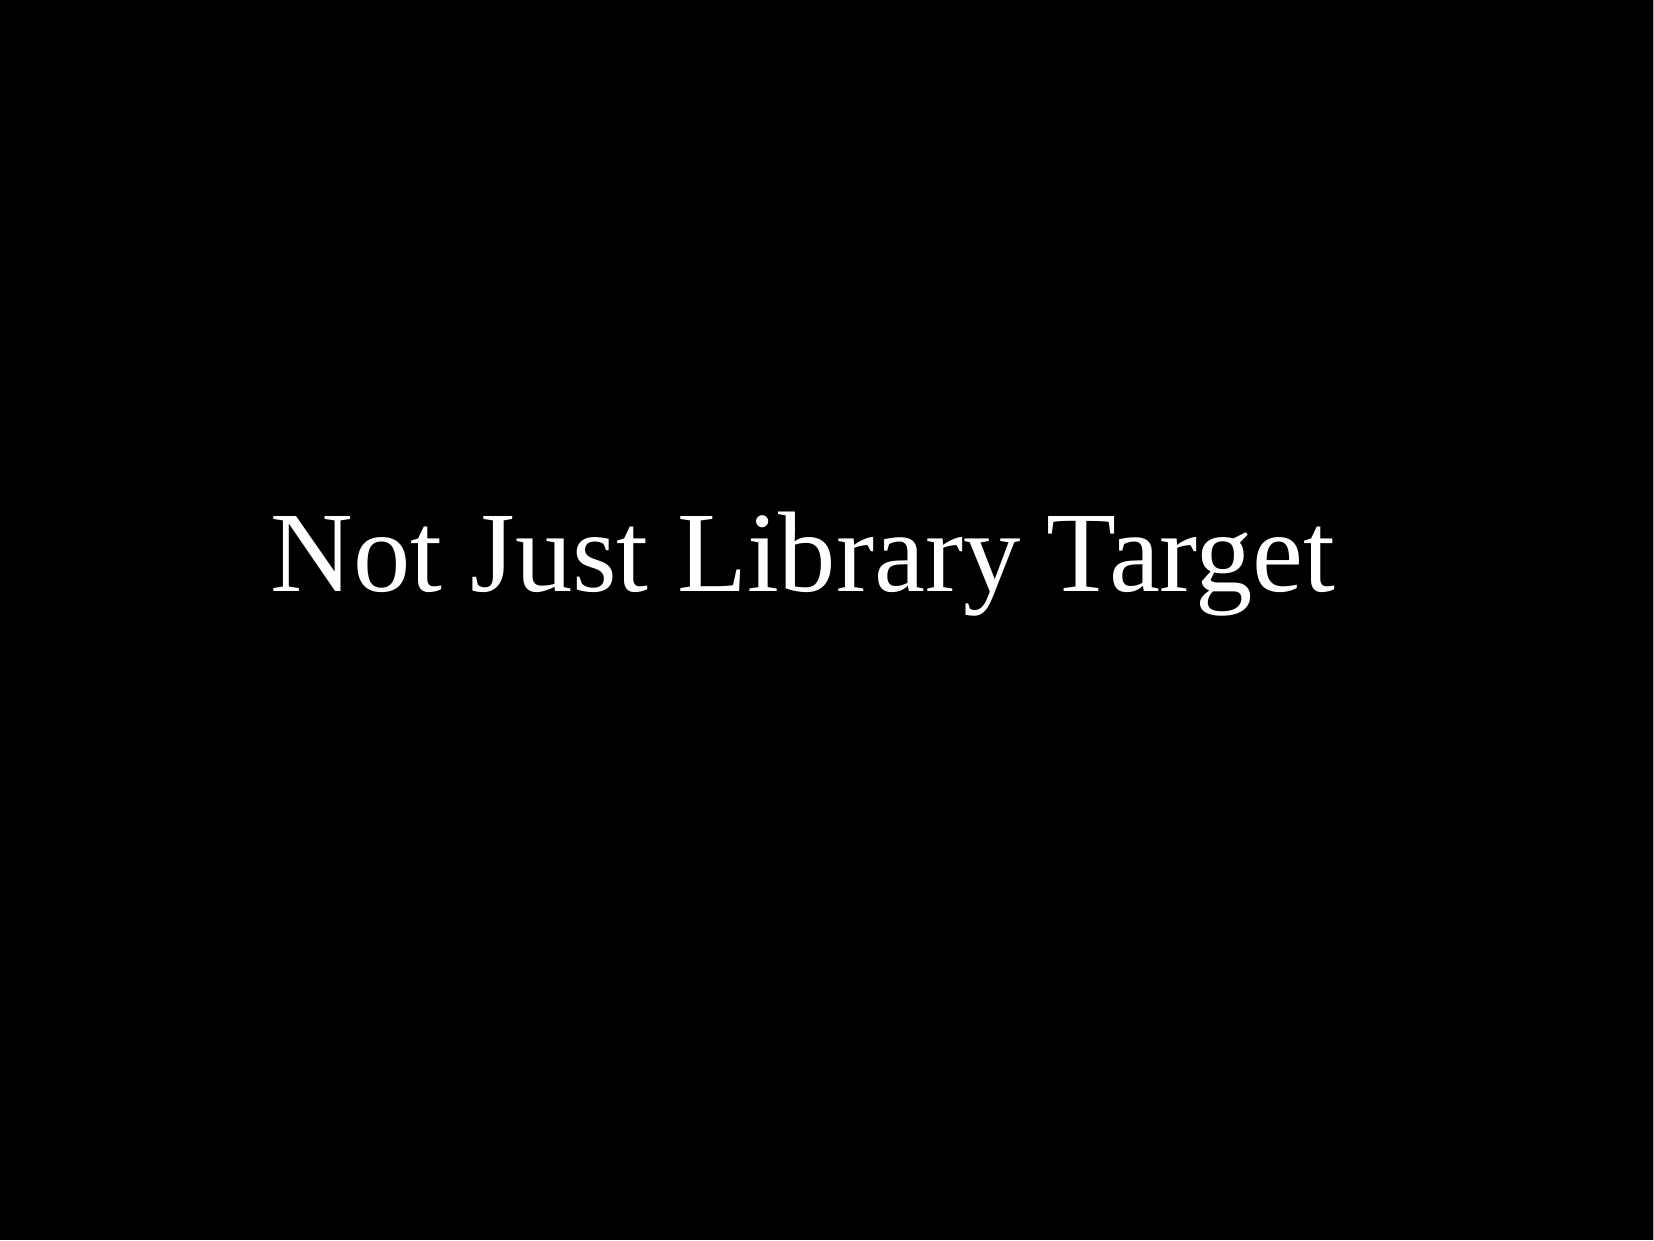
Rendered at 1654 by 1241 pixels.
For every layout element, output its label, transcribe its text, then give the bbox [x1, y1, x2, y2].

title Not Just Library Target [59, 449, 1548, 657]
